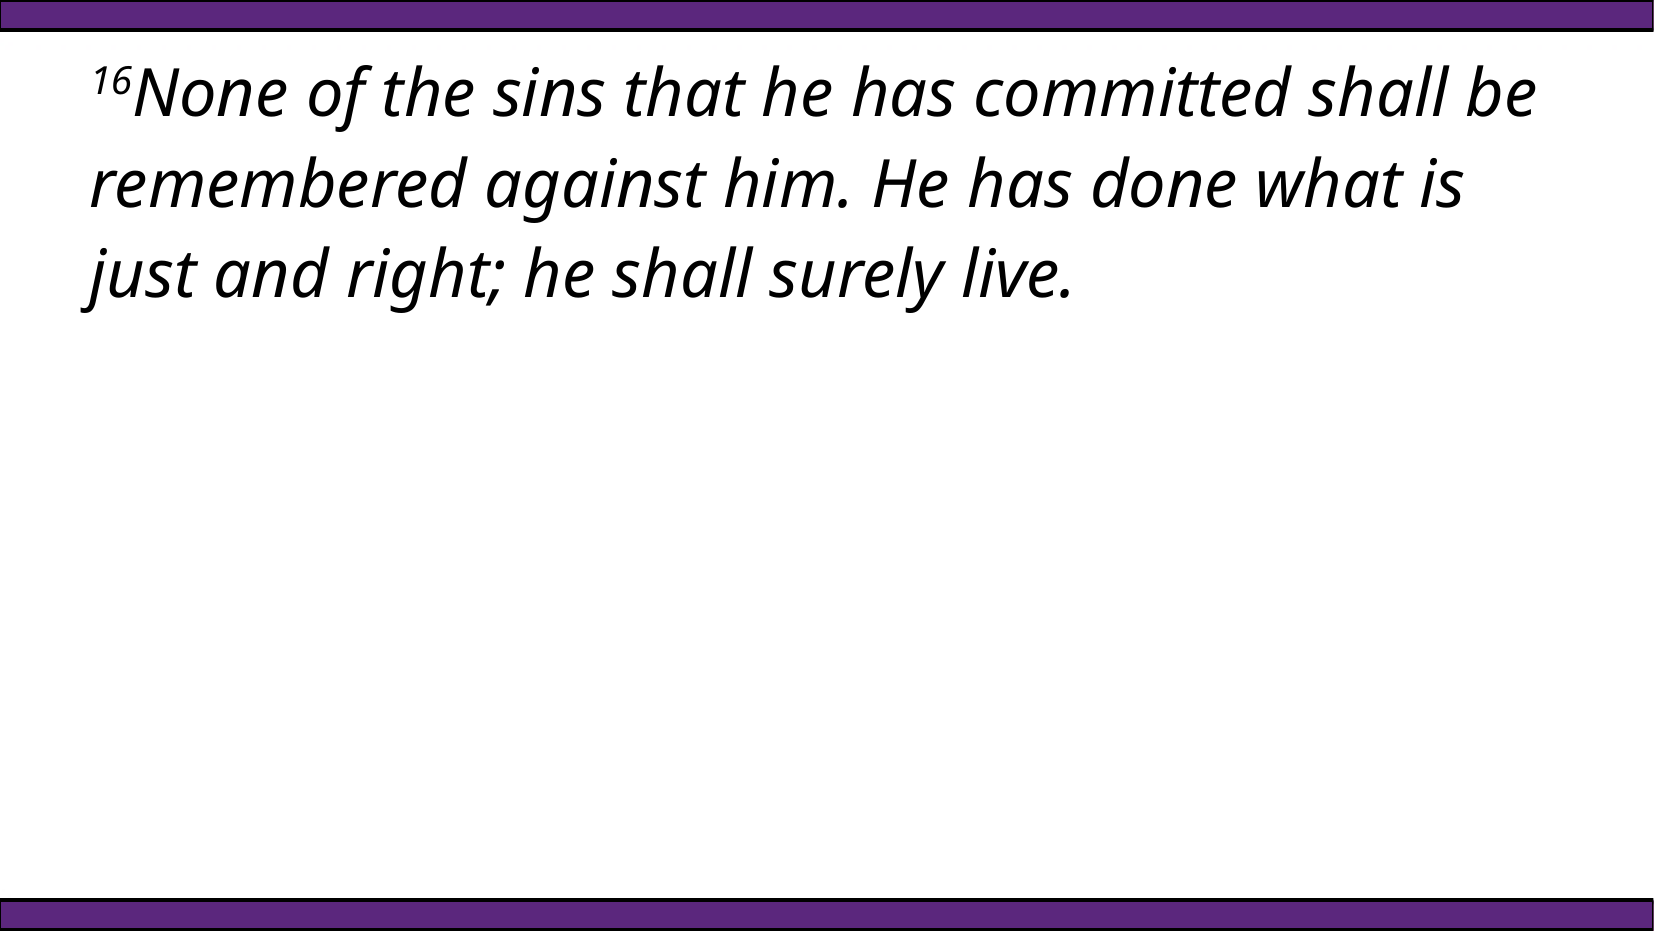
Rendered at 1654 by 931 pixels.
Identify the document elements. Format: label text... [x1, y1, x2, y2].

picture [0, 31, 1654, 900]
text_box [0, 0, 1654, 31]
text_box [0, 900, 1654, 931]
text_box 16None of the sins that he has committed shall be remembered against him. He has done what is just and right; he shall surely live. [75, 37, 1577, 348]
